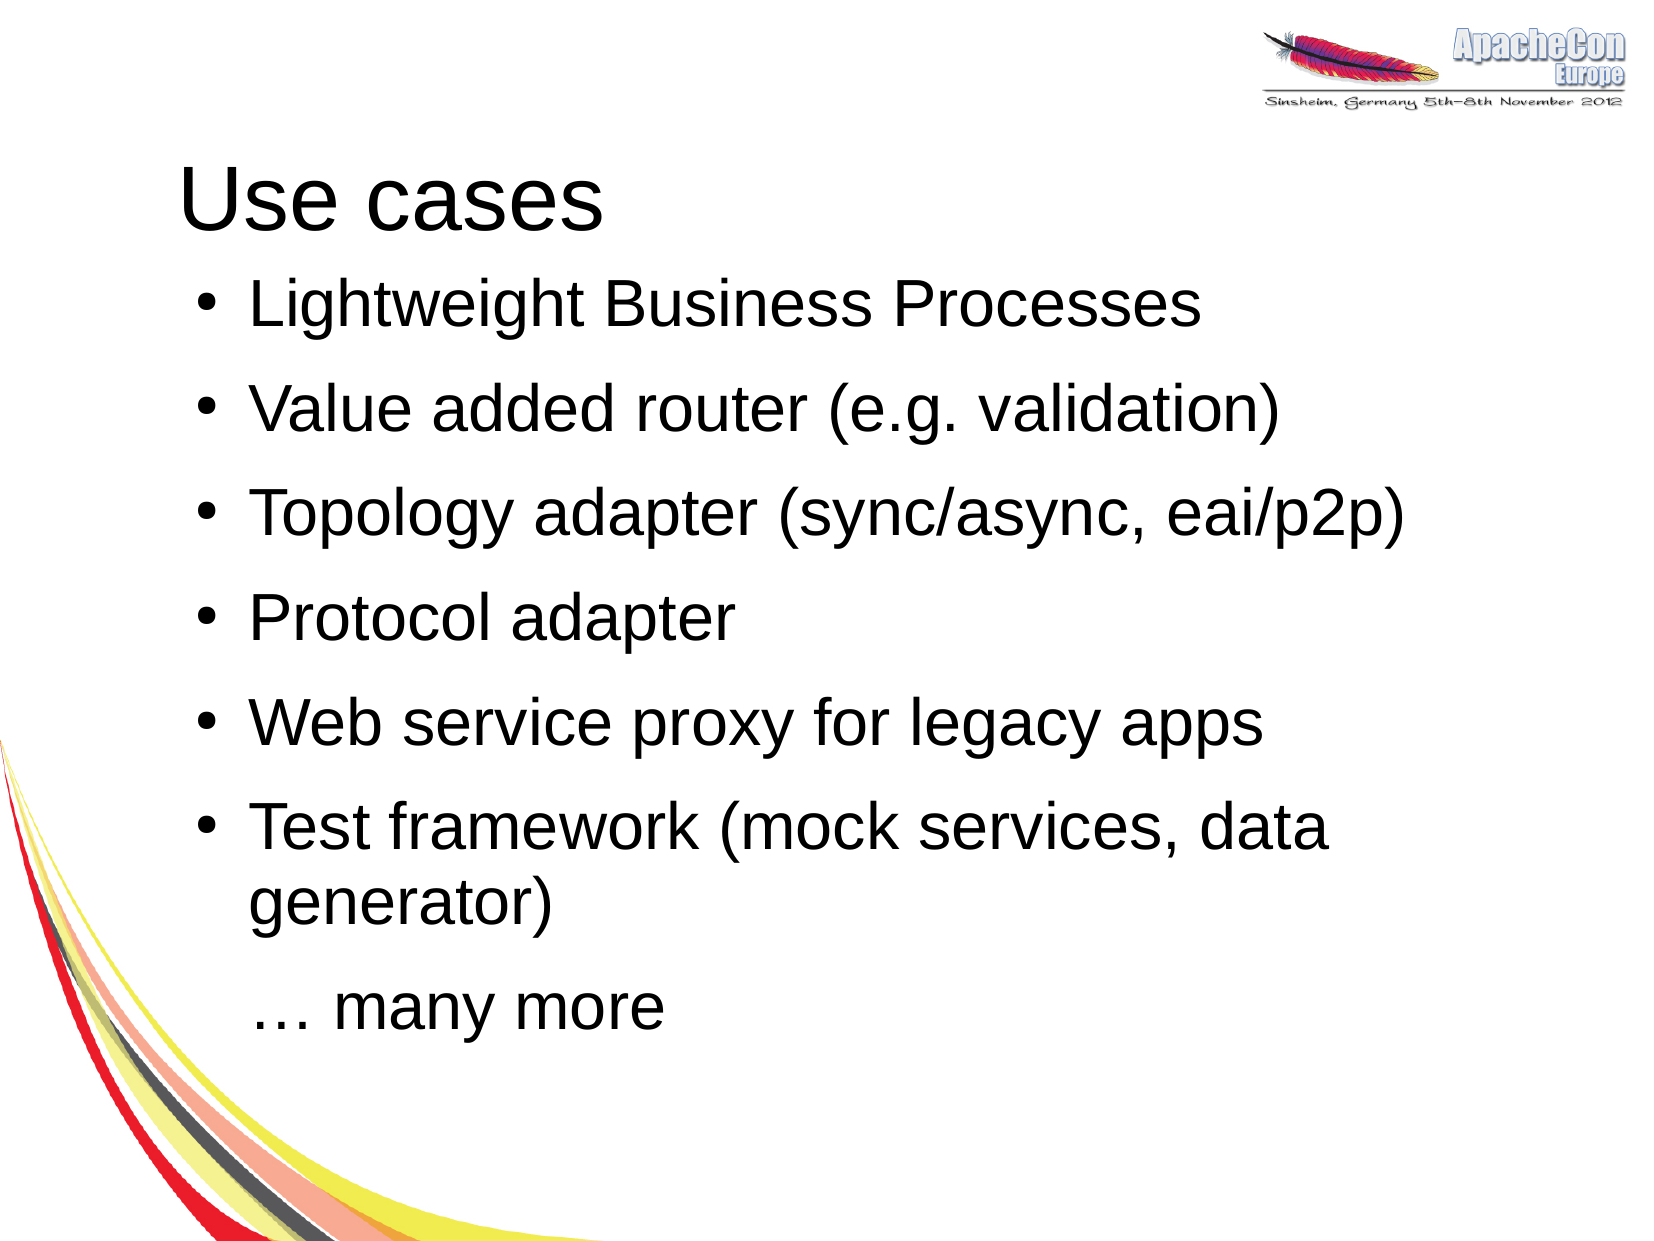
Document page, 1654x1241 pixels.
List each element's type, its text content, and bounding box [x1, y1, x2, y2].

title Use cases [177, 147, 1536, 251]
picture [0, 0, 1654, 1241]
list Lightweight Business Processes Value added router (e.g. validation) Topology adapter (sync/async, eai/p2p) Protocol adapter Web service proxy for legacy apps Test framework (mock services, data generator) … many more [177, 265, 1536, 1044]
